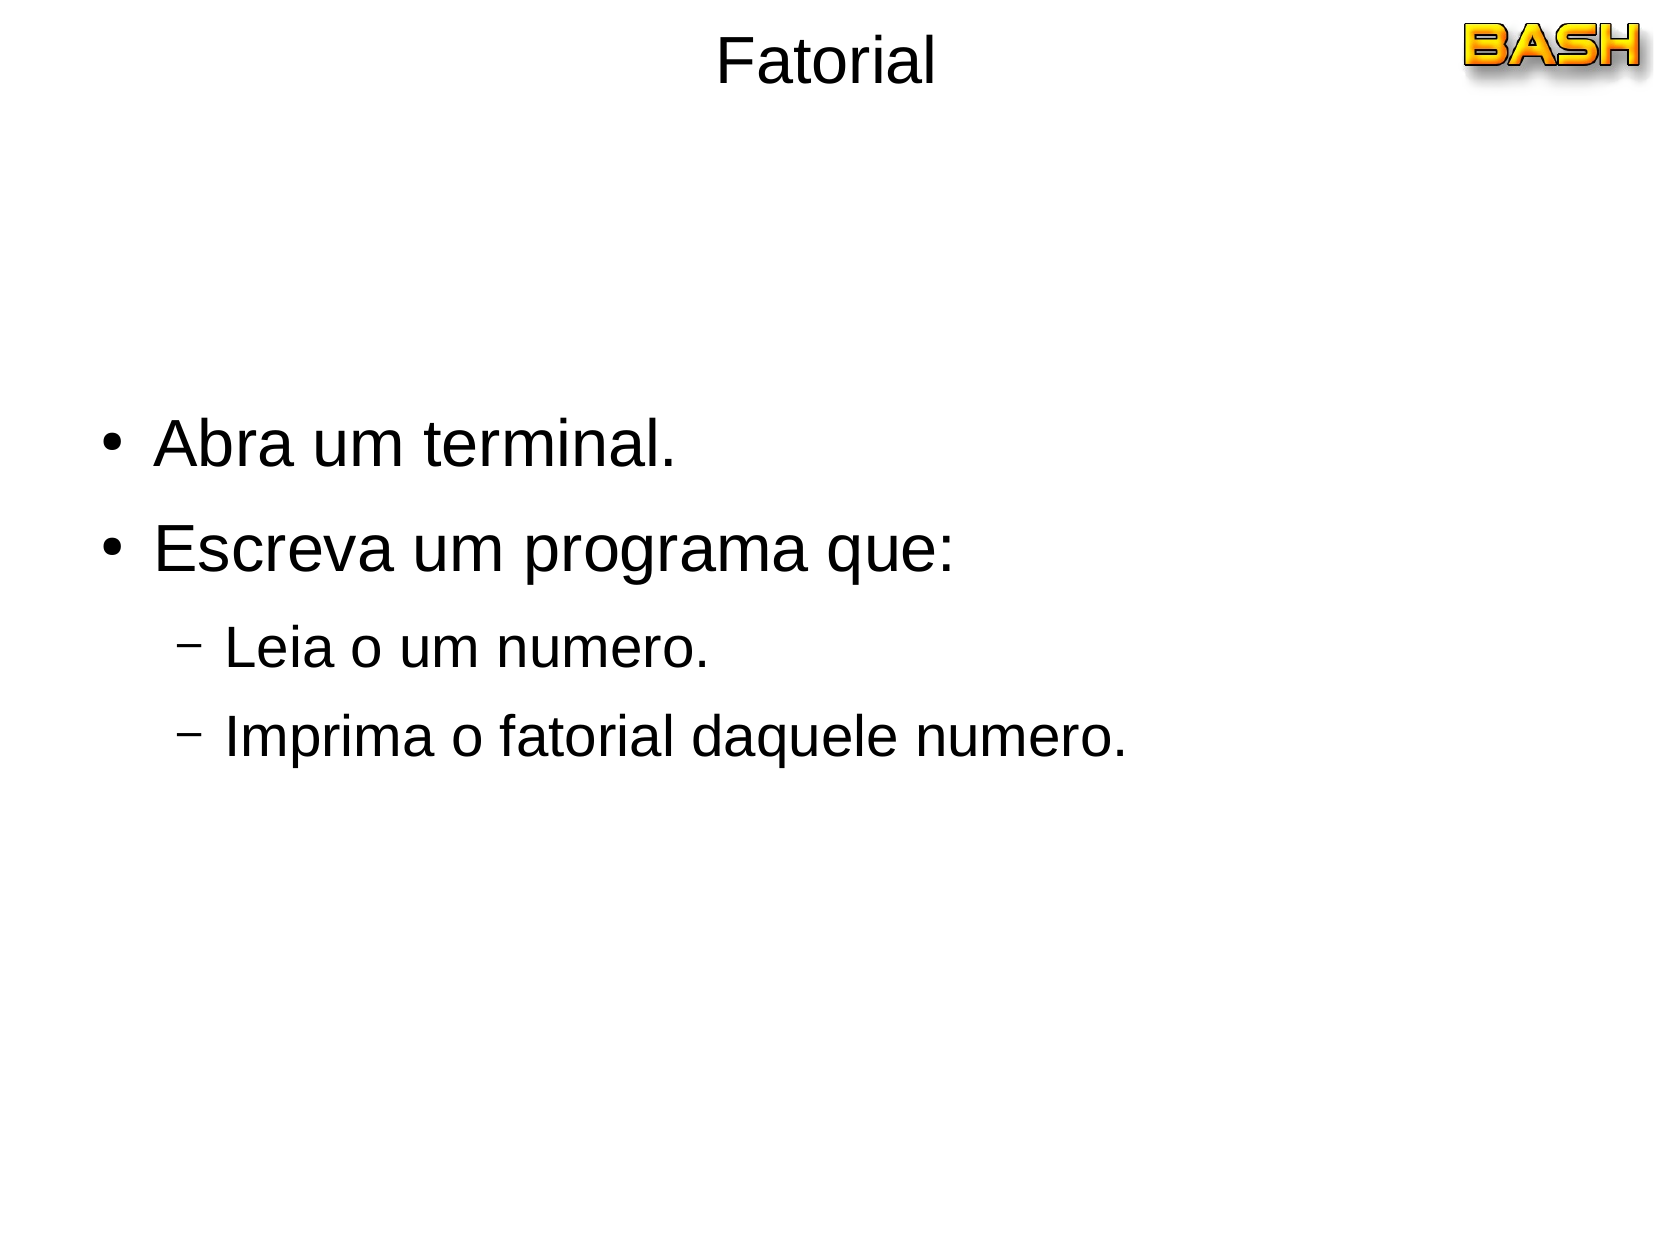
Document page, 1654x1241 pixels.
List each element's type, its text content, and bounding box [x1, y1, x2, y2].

picture [1450, 0, 1654, 96]
list Abra um terminal. Escreva um programa que: Leia o um numero. Imprima o fatorial daquele numero. [82, 406, 1571, 769]
title Fatorial [82, 22, 1571, 98]
